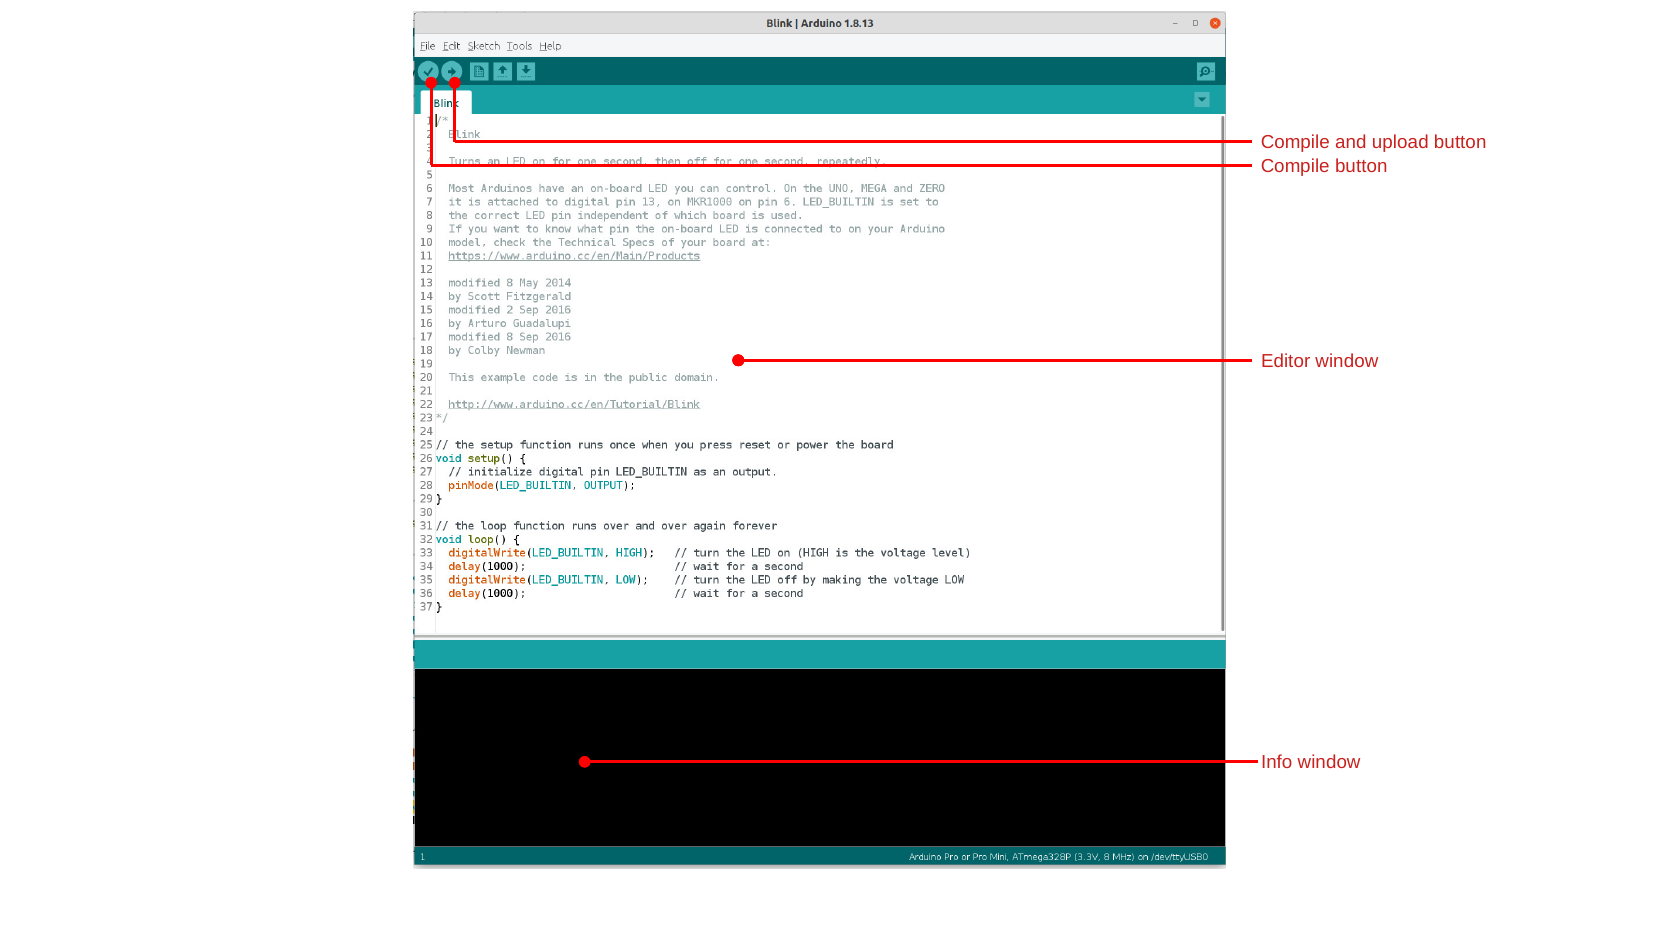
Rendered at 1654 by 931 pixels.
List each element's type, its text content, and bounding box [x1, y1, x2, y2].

text_box [578, 755, 591, 768]
text_box Info window [1246, 744, 1376, 781]
text_box Compile and upload button [1246, 124, 1502, 160]
text_box Compile button [1246, 147, 1403, 184]
text_box [425, 76, 438, 89]
text_box [448, 76, 461, 89]
picture [413, 11, 1226, 869]
text_box [732, 354, 744, 367]
text_box Editor window [1246, 342, 1394, 379]
